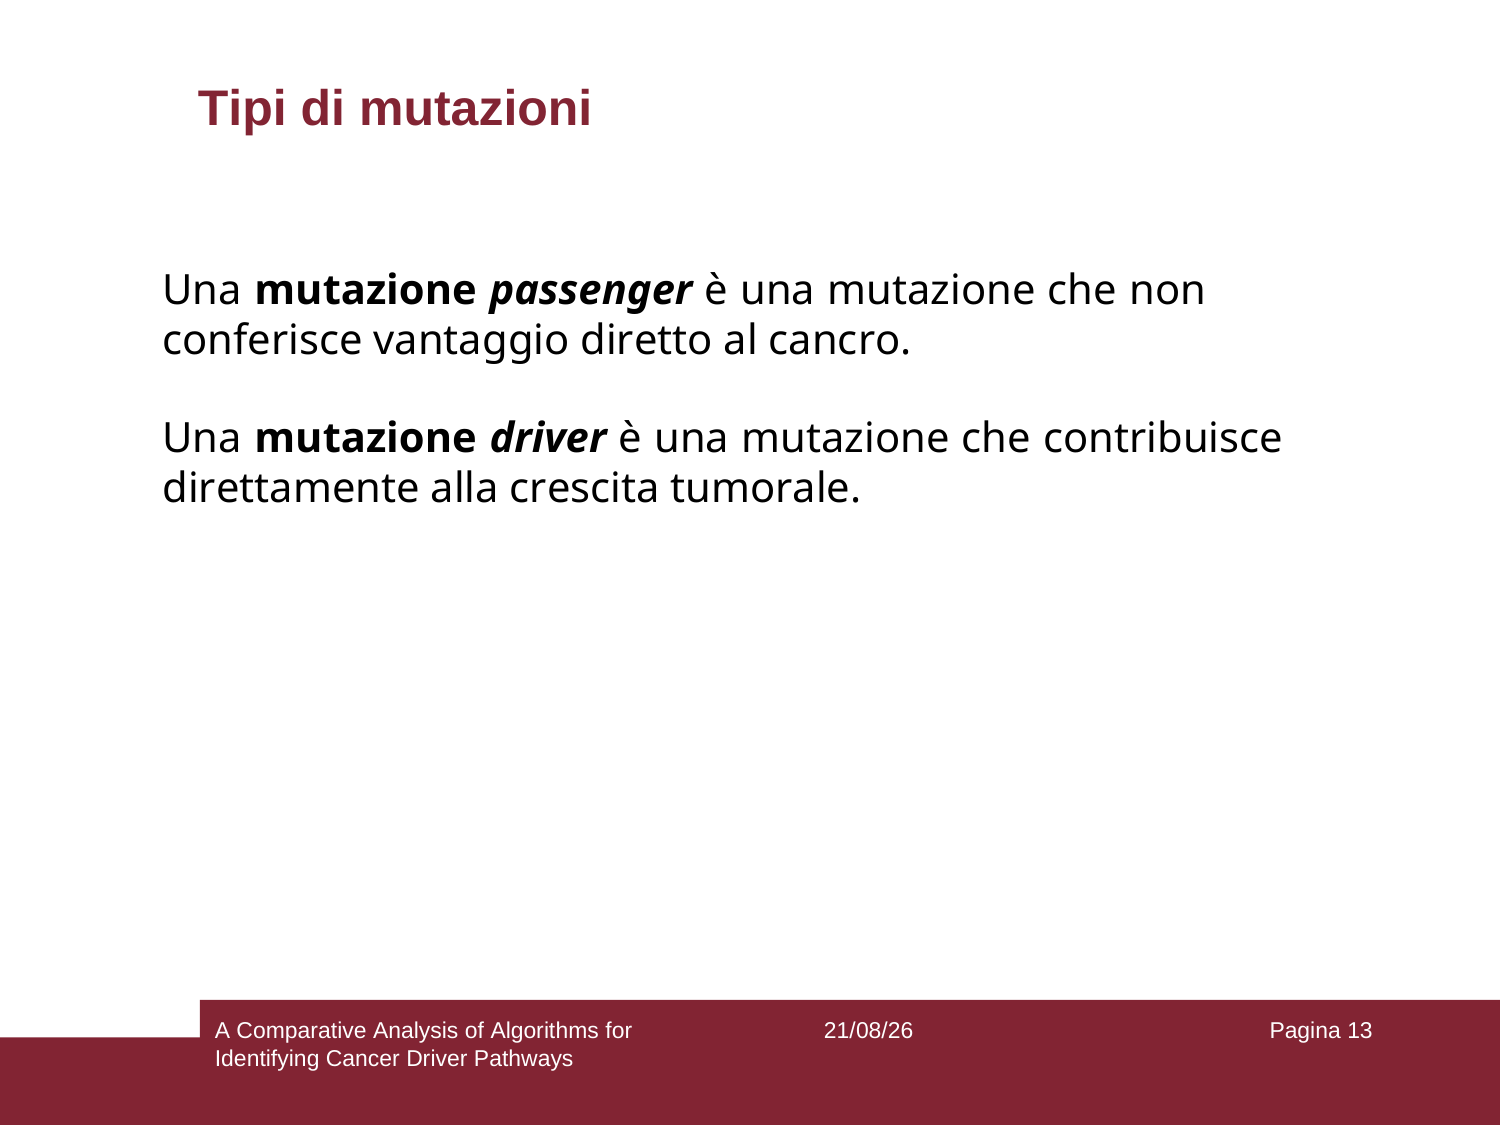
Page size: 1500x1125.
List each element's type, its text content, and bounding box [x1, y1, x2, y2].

text_box Una mutazione driver è una mutazione che contribuisce direttamente alla crescita tumorale. [147, 403, 1364, 519]
text_box Pagina <number> [1074, 1008, 1388, 1084]
text_box Una mutazione passenger è una mutazione che non conferisce vantaggio diretto al cancro. [147, 255, 1373, 371]
text_box 22/10/24 [712, 1008, 1026, 1084]
title Tipi di mutazioni [183, 67, 1400, 150]
text_box A Comparative Analysis of Algorithms for Identifying Cancer Driver Pathways [199, 1008, 676, 1084]
